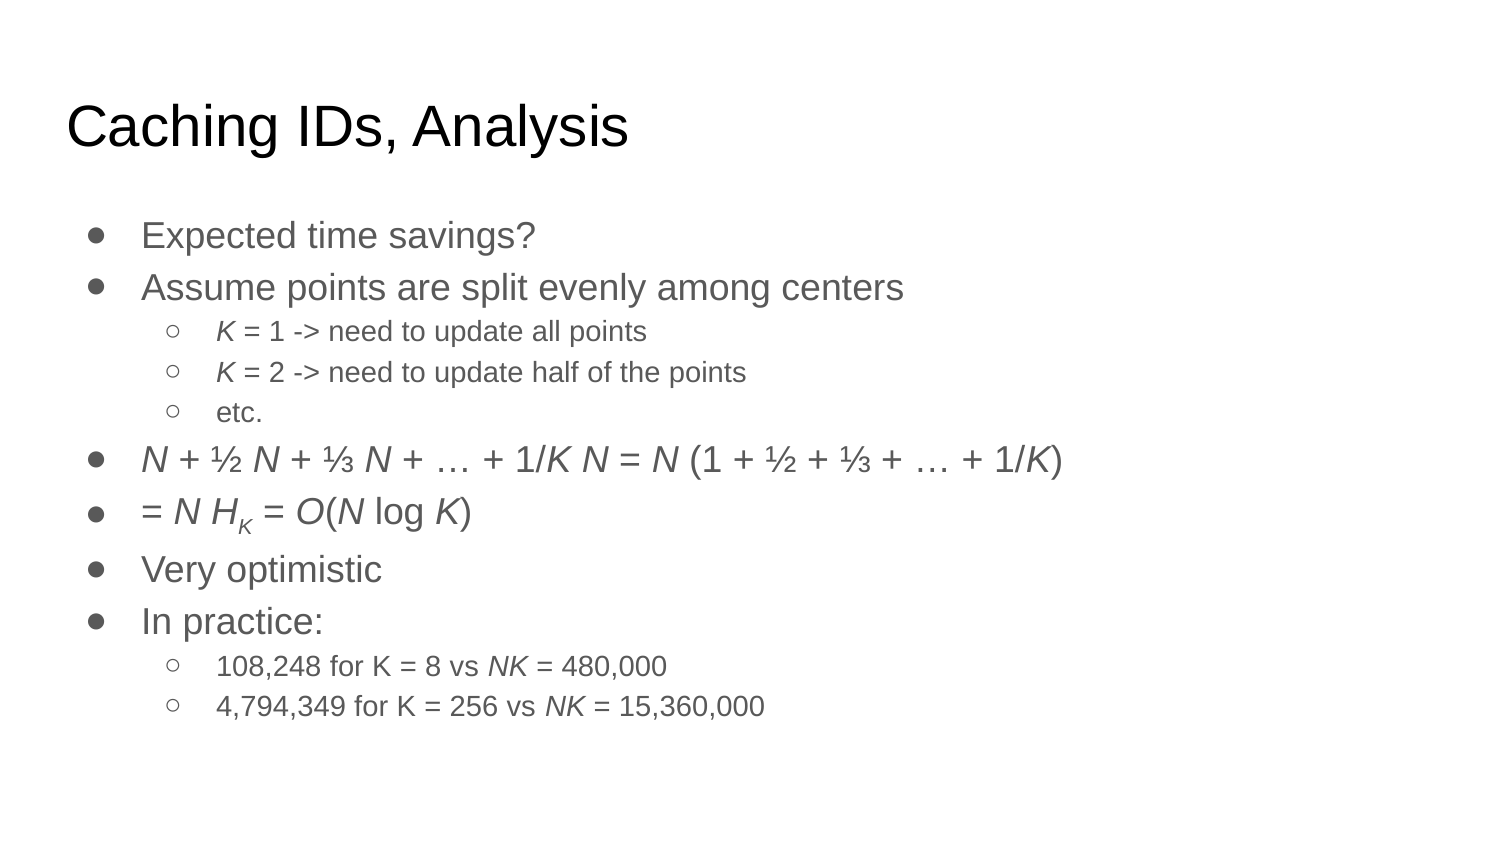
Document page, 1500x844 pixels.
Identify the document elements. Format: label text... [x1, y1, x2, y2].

list Expected time savings? Assume points are split evenly among centers K = 1 -> need to update all points K = 2 -> need to update half of the points etc. N + ½ N + ⅓ N + … + 1/K N = N (1 + ½ + ⅓ + … + 1/K) = N HK = O(N log K) Very optimistic In practice: 108,248 for K = 8 vs NK = 480,000 4,794,349 for K = 256 vs NK = 15,360,000 [51, 189, 1449, 750]
title Caching IDs, Analysis [51, 72, 1449, 167]
